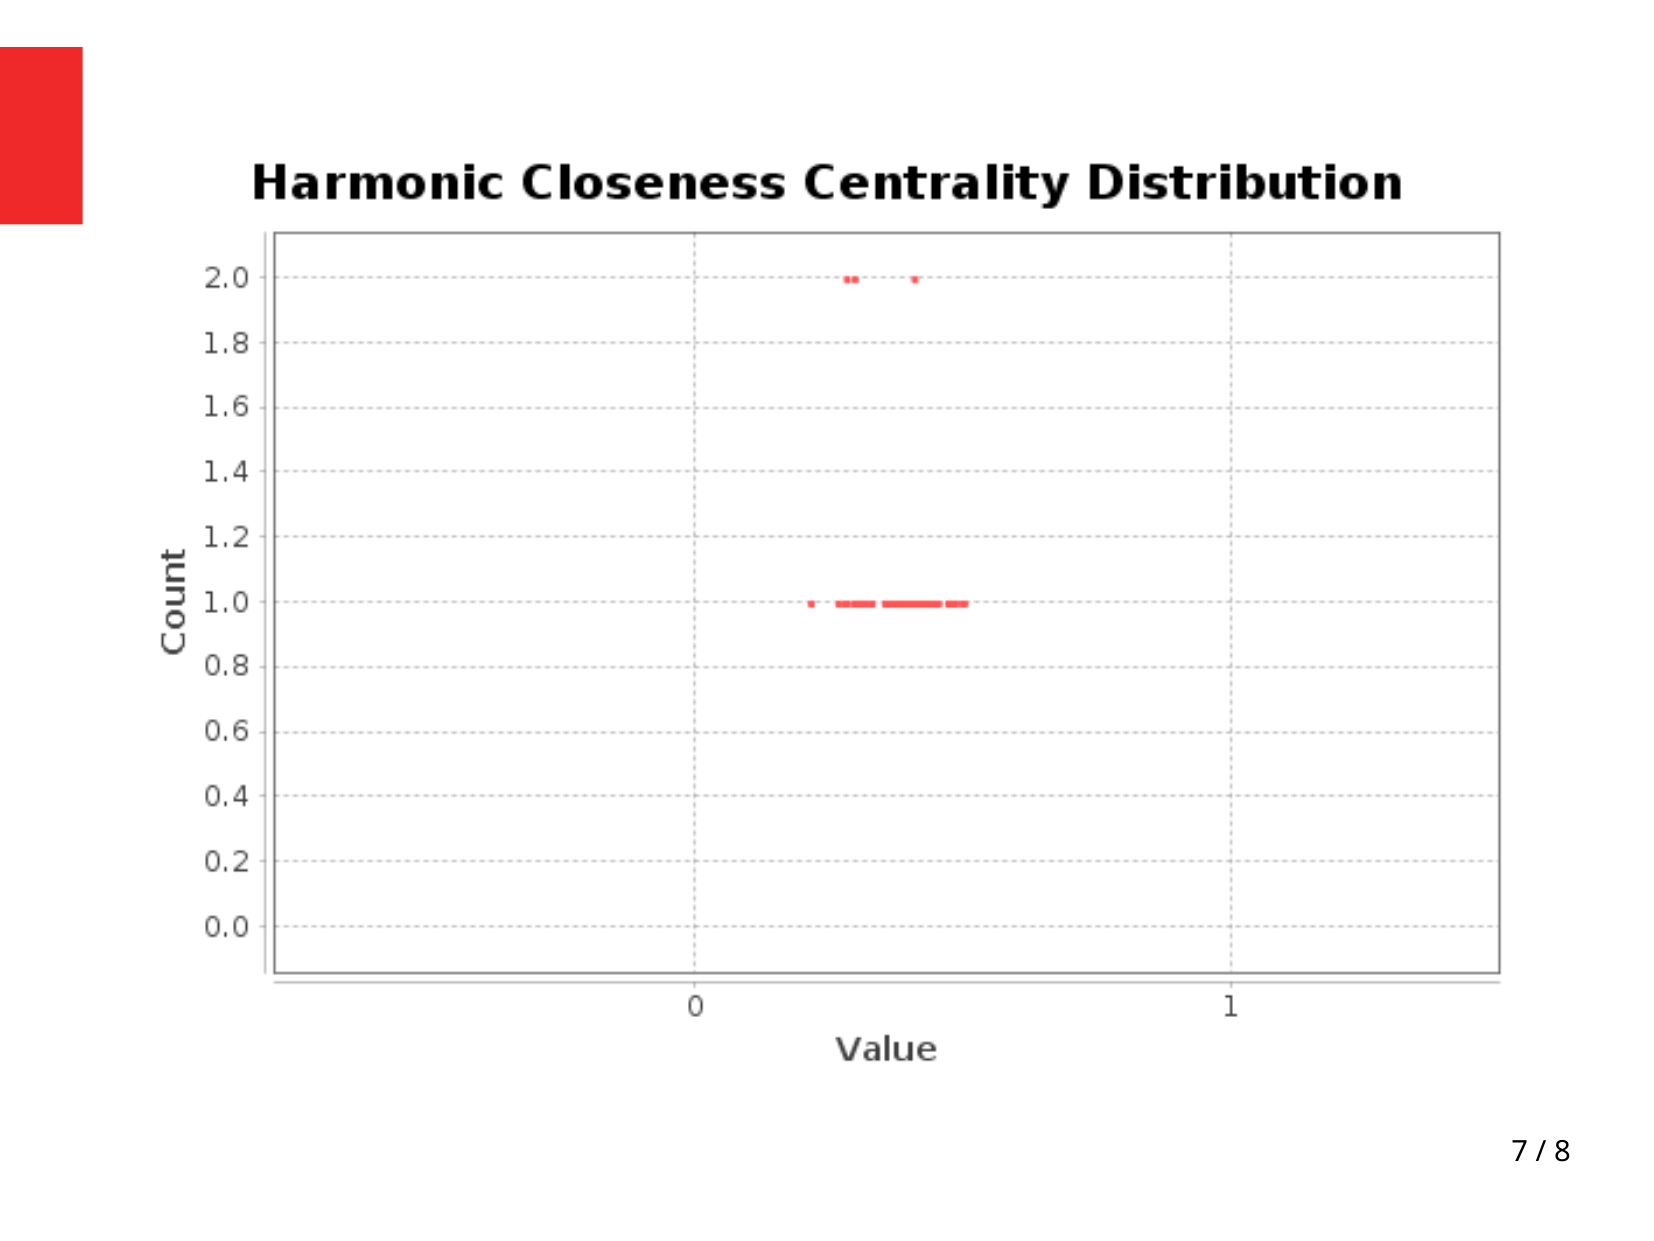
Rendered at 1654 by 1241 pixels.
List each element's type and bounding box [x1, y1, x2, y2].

picture [127, 153, 1527, 1087]
